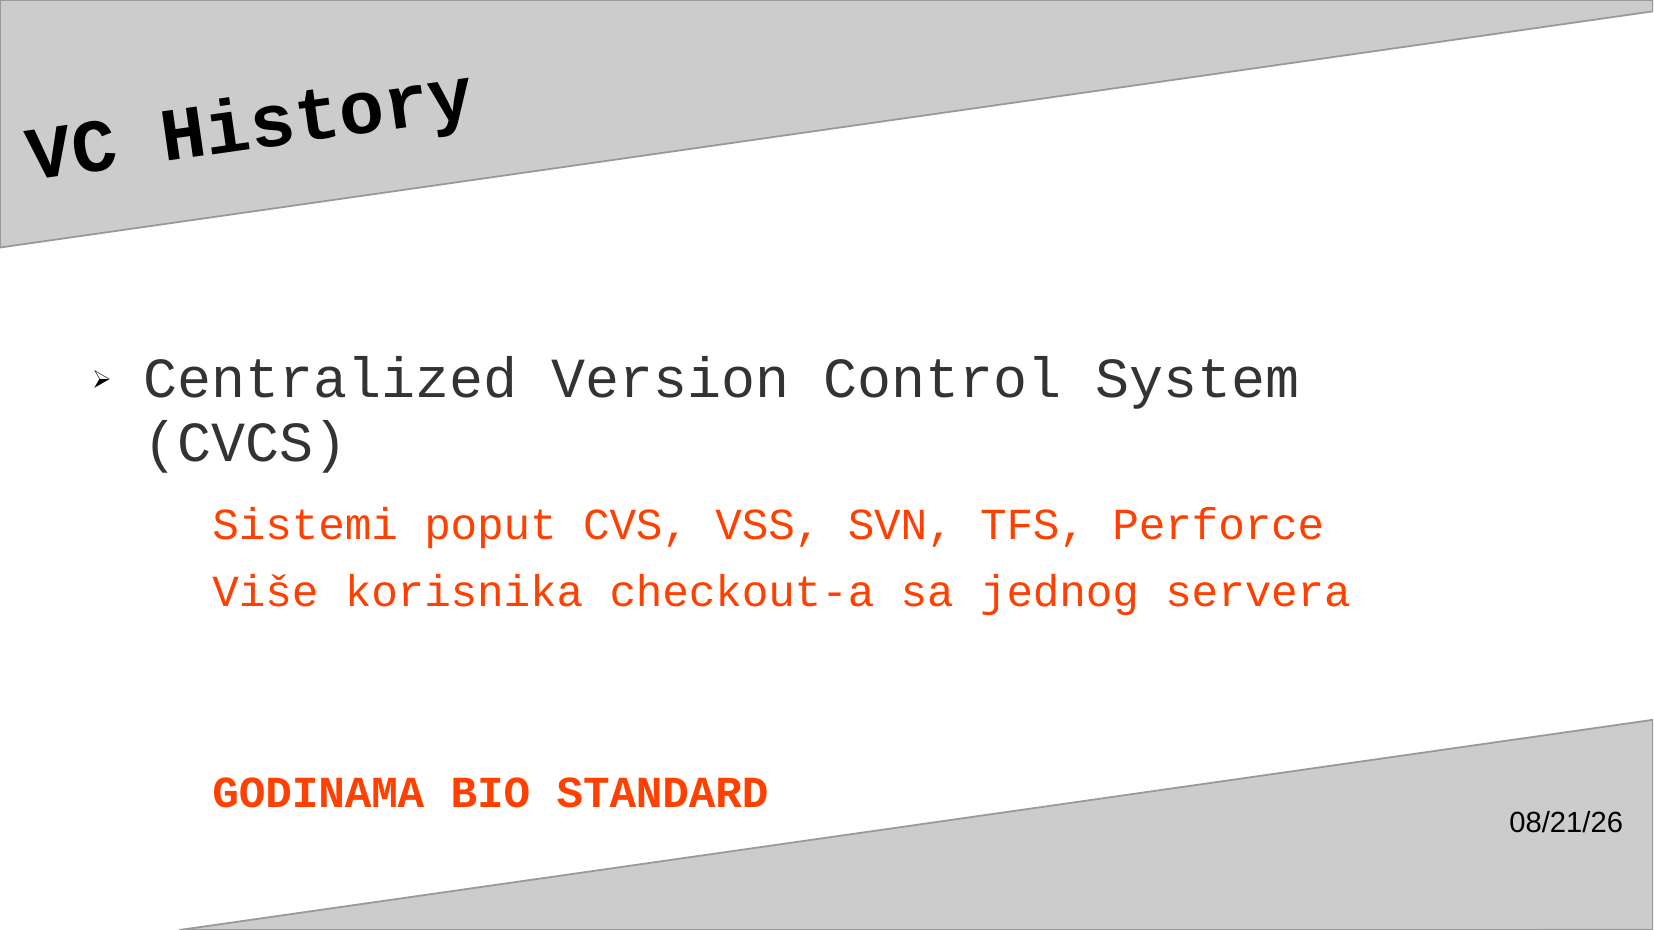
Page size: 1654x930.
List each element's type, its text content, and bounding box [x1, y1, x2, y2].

title VC History [16, 0, 1501, 239]
list Centralized Version Control System (CVCS) Sistemi poput CVS, VSS, SVN, TFS, Perforce Više korisnika checkout-a sa jednog servera GODINAMA BIO STANDARD [74, 262, 1493, 825]
